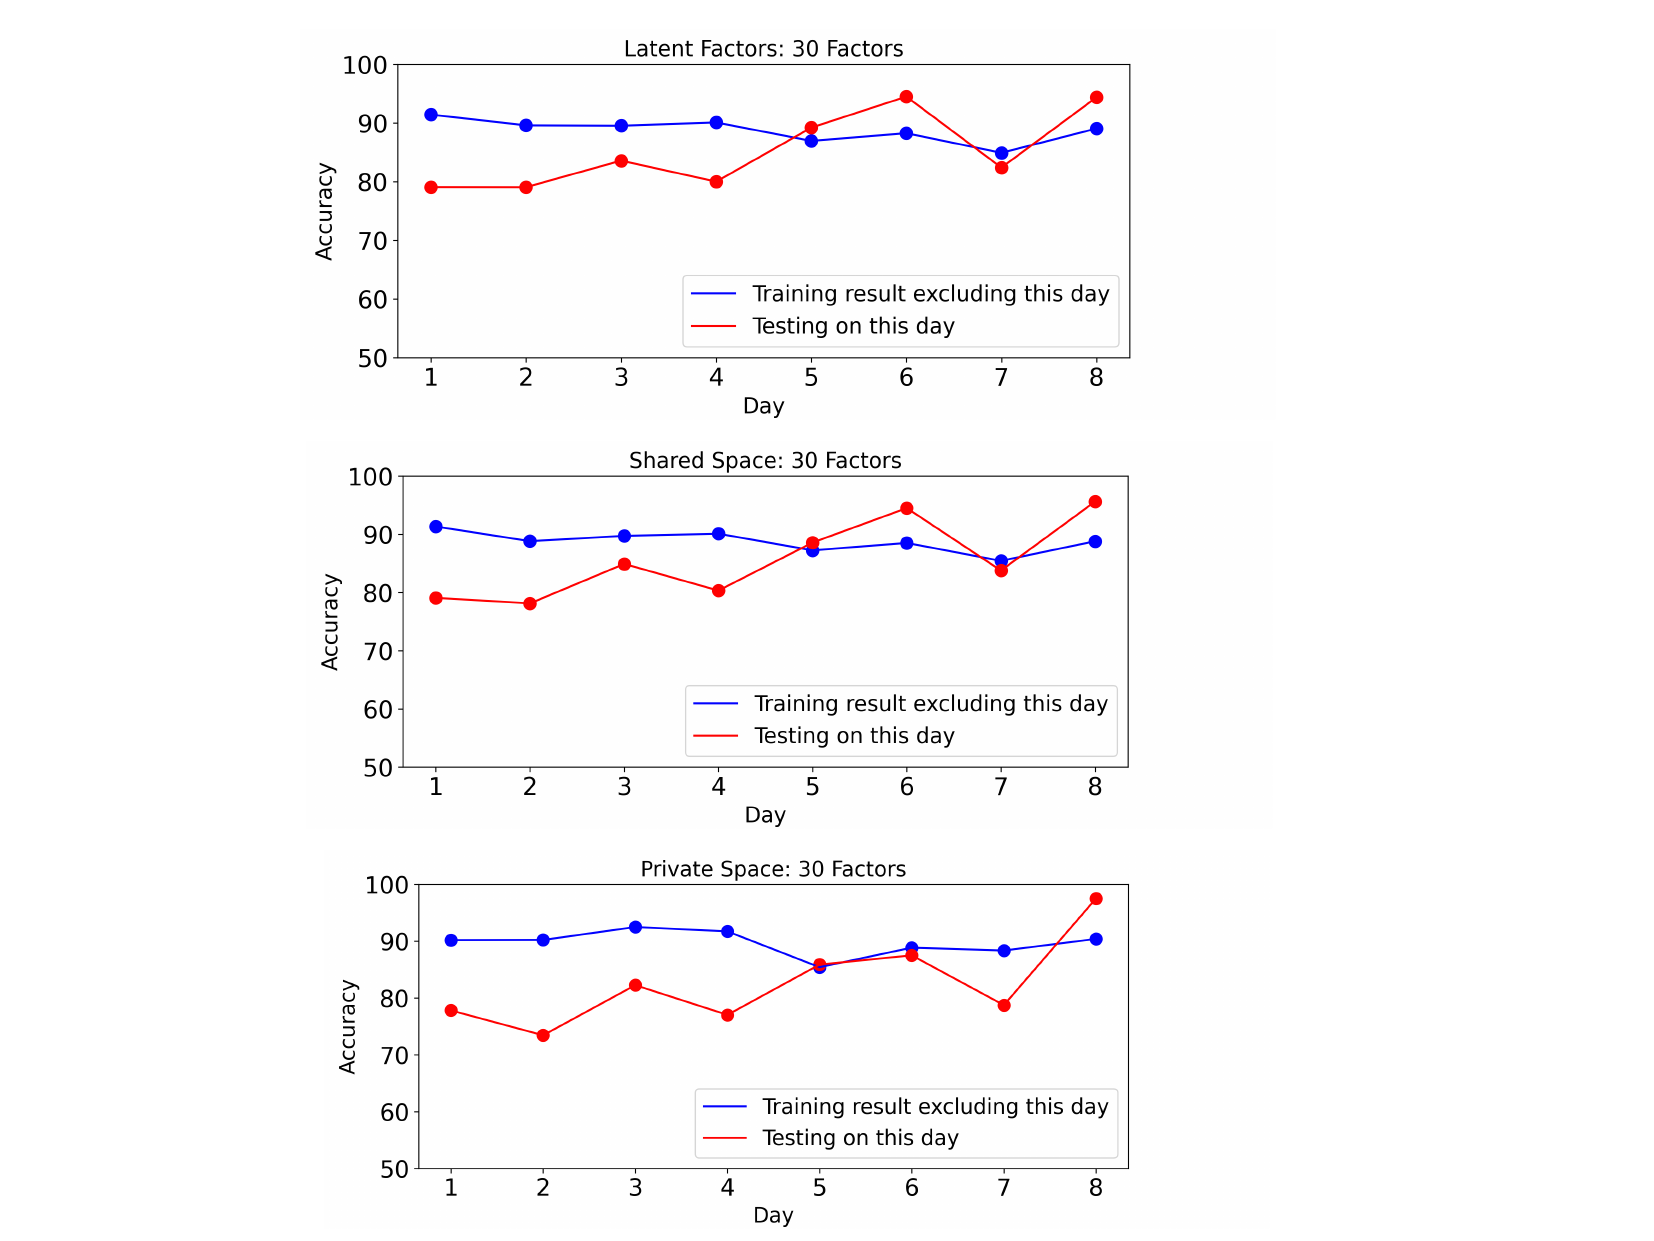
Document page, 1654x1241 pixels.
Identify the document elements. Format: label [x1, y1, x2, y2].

picture [306, 441, 1273, 829]
picture [300, 29, 1276, 420]
picture [324, 850, 1270, 1229]
